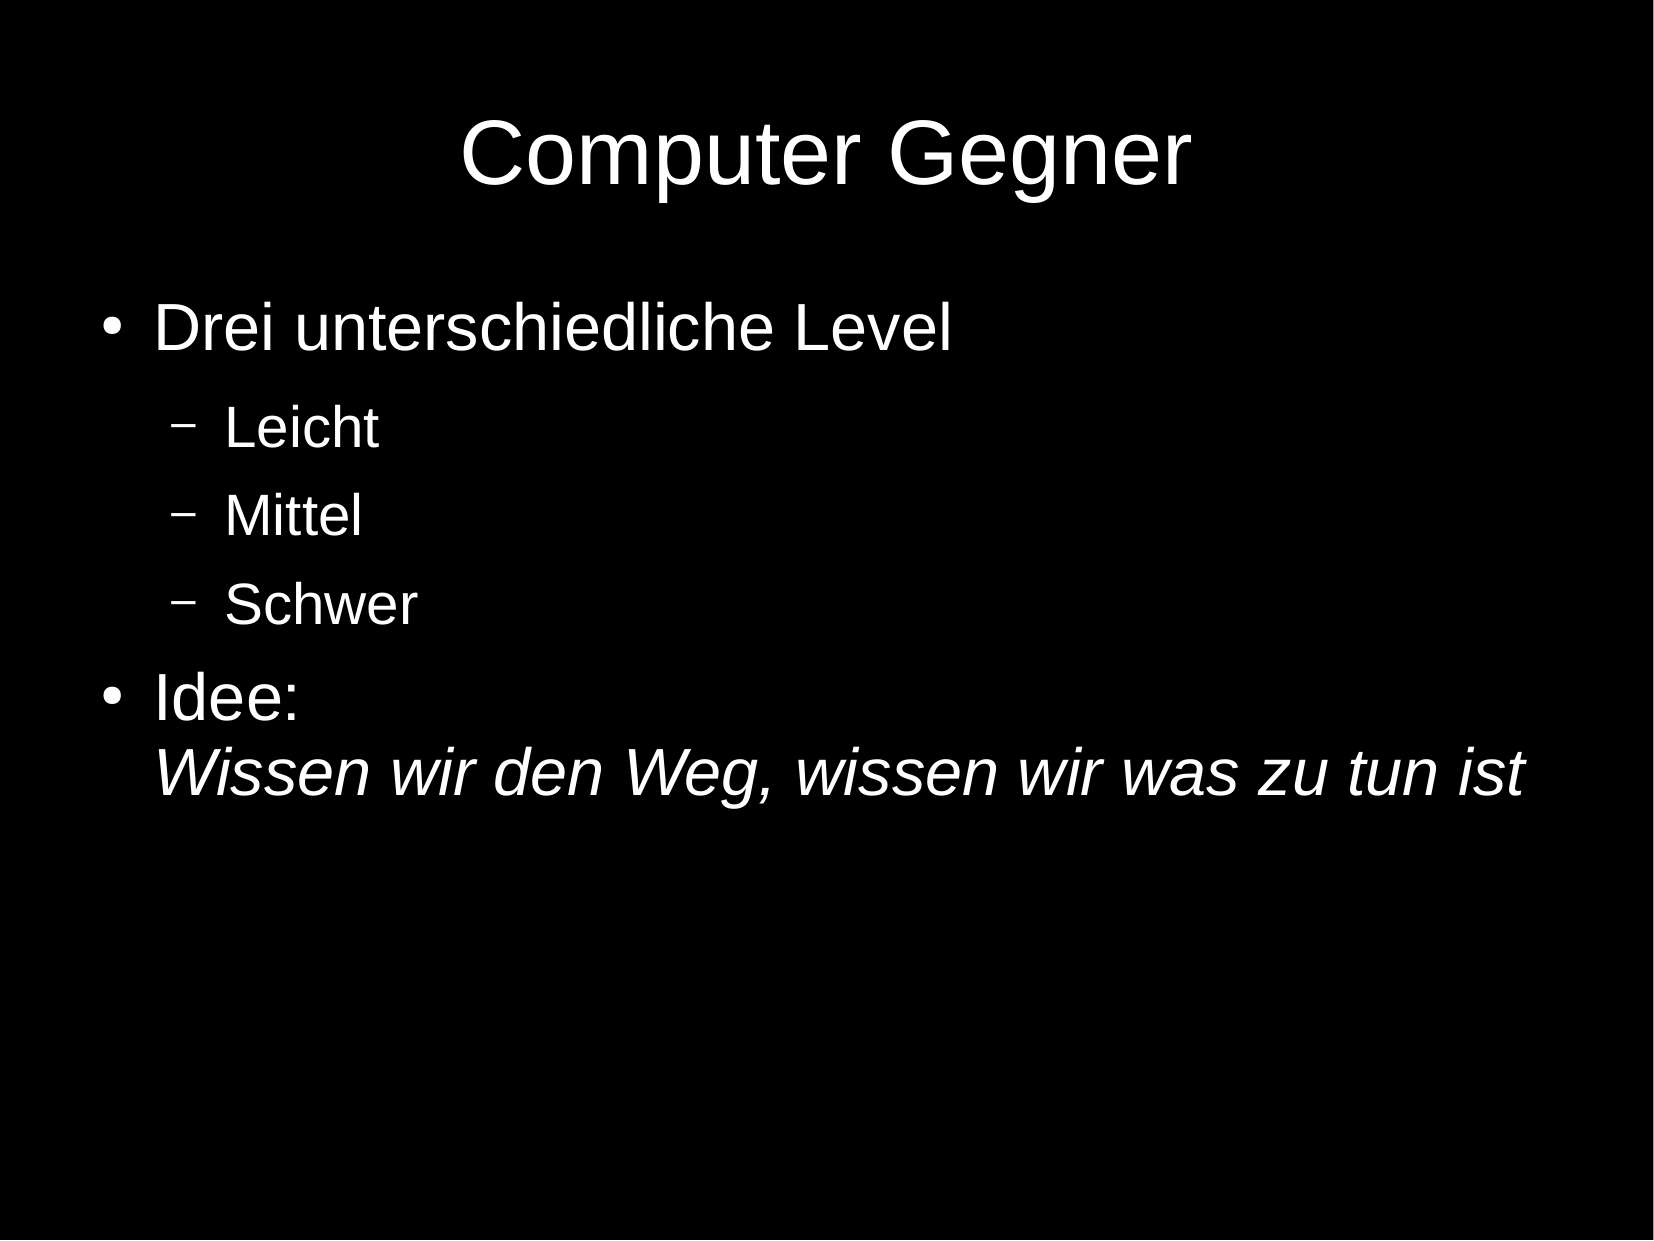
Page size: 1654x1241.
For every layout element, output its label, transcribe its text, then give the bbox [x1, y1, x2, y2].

list Drei unterschiedliche Level Leicht Mittel Schwer Idee: Wissen wir den Weg, wissen wir was zu tun ist [82, 290, 1571, 1010]
title Computer Gegner [82, 49, 1571, 257]
